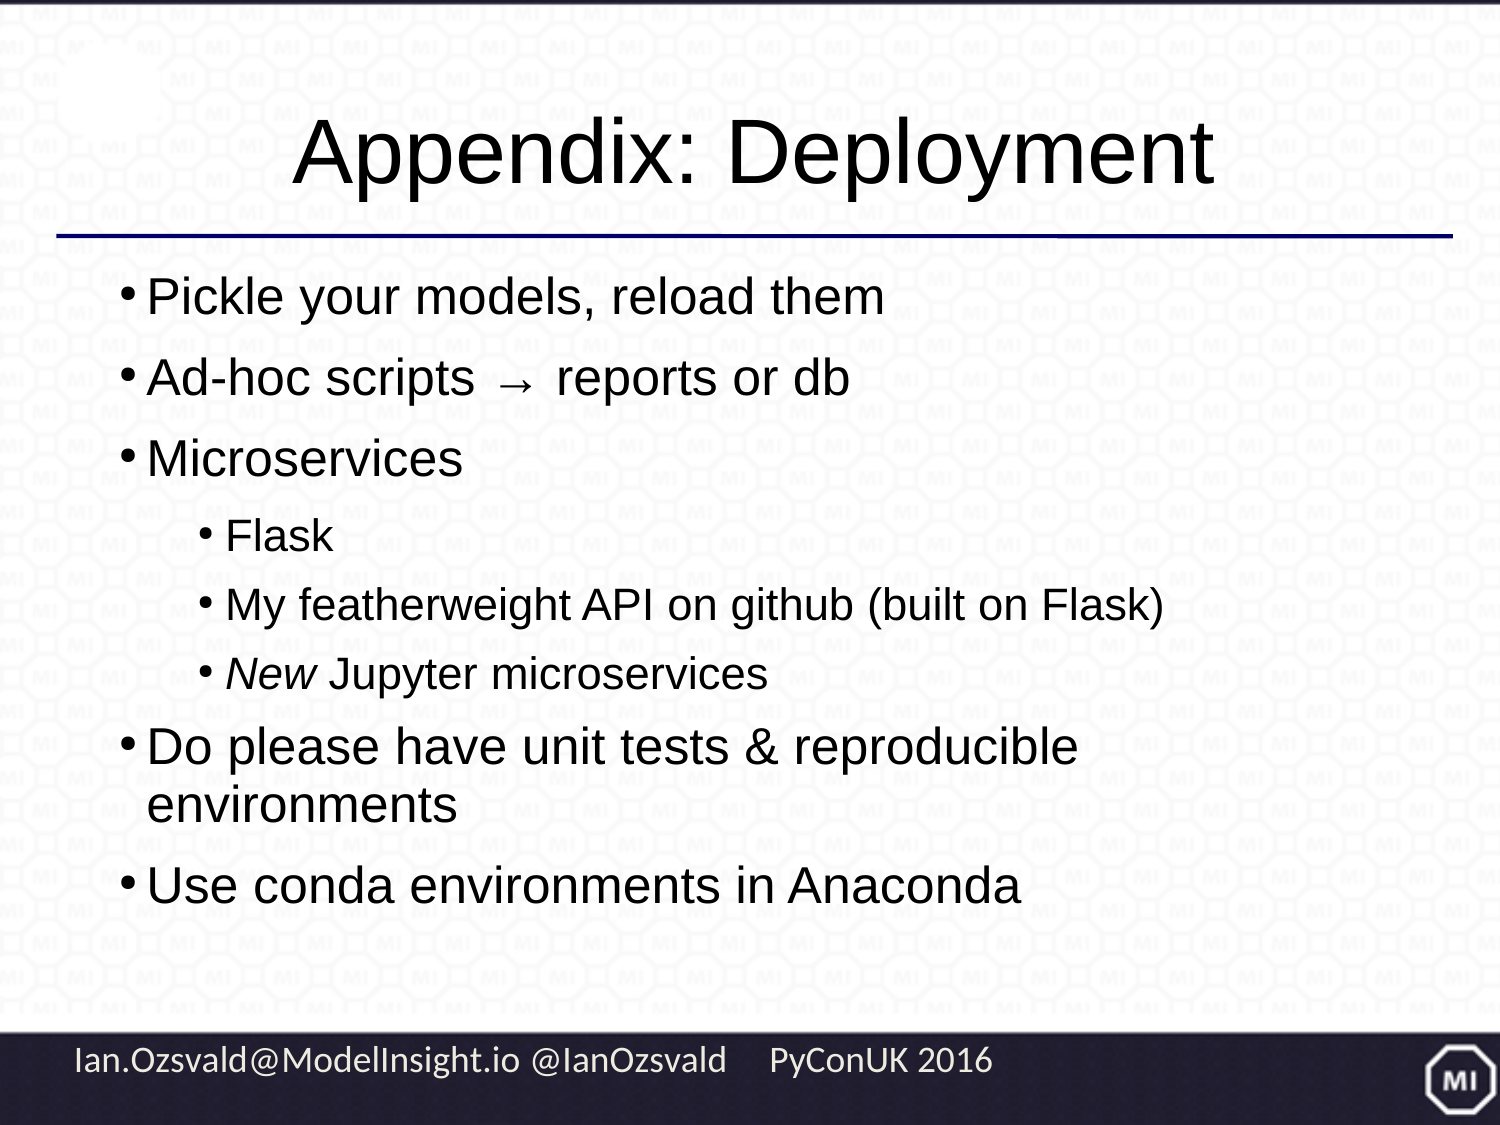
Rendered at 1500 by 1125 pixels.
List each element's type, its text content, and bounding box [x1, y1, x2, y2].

picture [0, 0, 1500, 1125]
list Pickle your models, reload them Ad-hoc scripts → reports or db Microservices Flask My featherweight API on github (built on Flask) New Jupyter microservices Do please have unit tests & reproducible environments Use conda environments in Anaconda [75, 263, 1395, 916]
title Appendix: Deployment [56, 59, 1453, 247]
